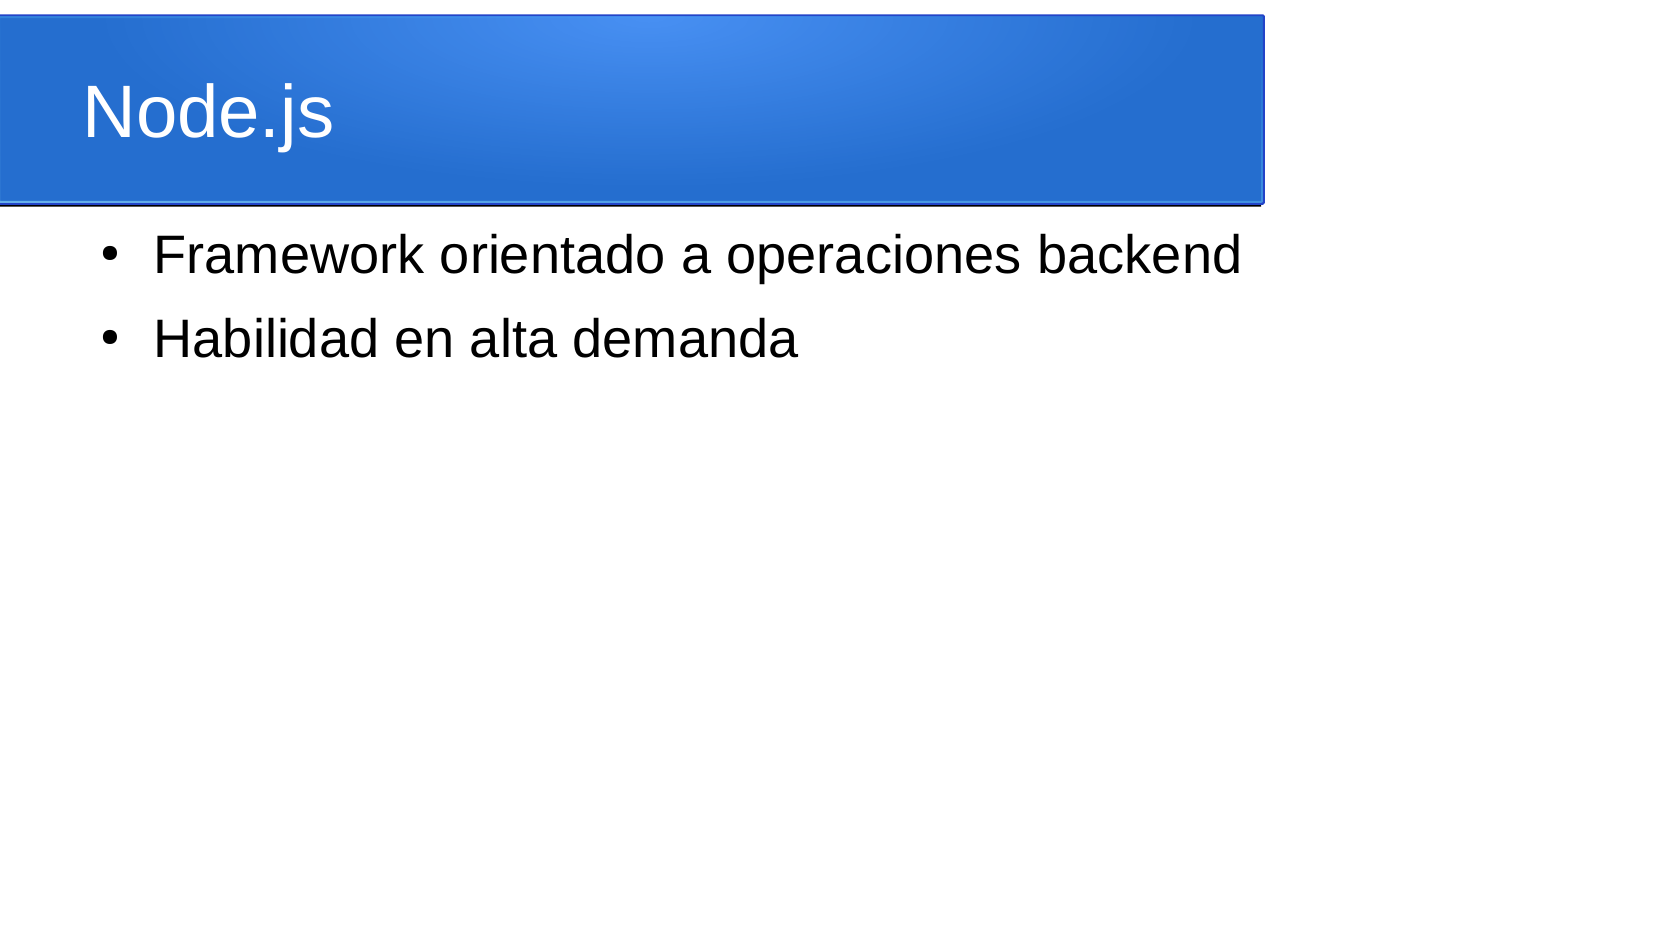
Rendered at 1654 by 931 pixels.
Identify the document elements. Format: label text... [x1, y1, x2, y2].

title Node.js [82, 35, 1235, 189]
list Framework orientado a operaciones backend Habilidad en alta demanda [82, 224, 1571, 764]
